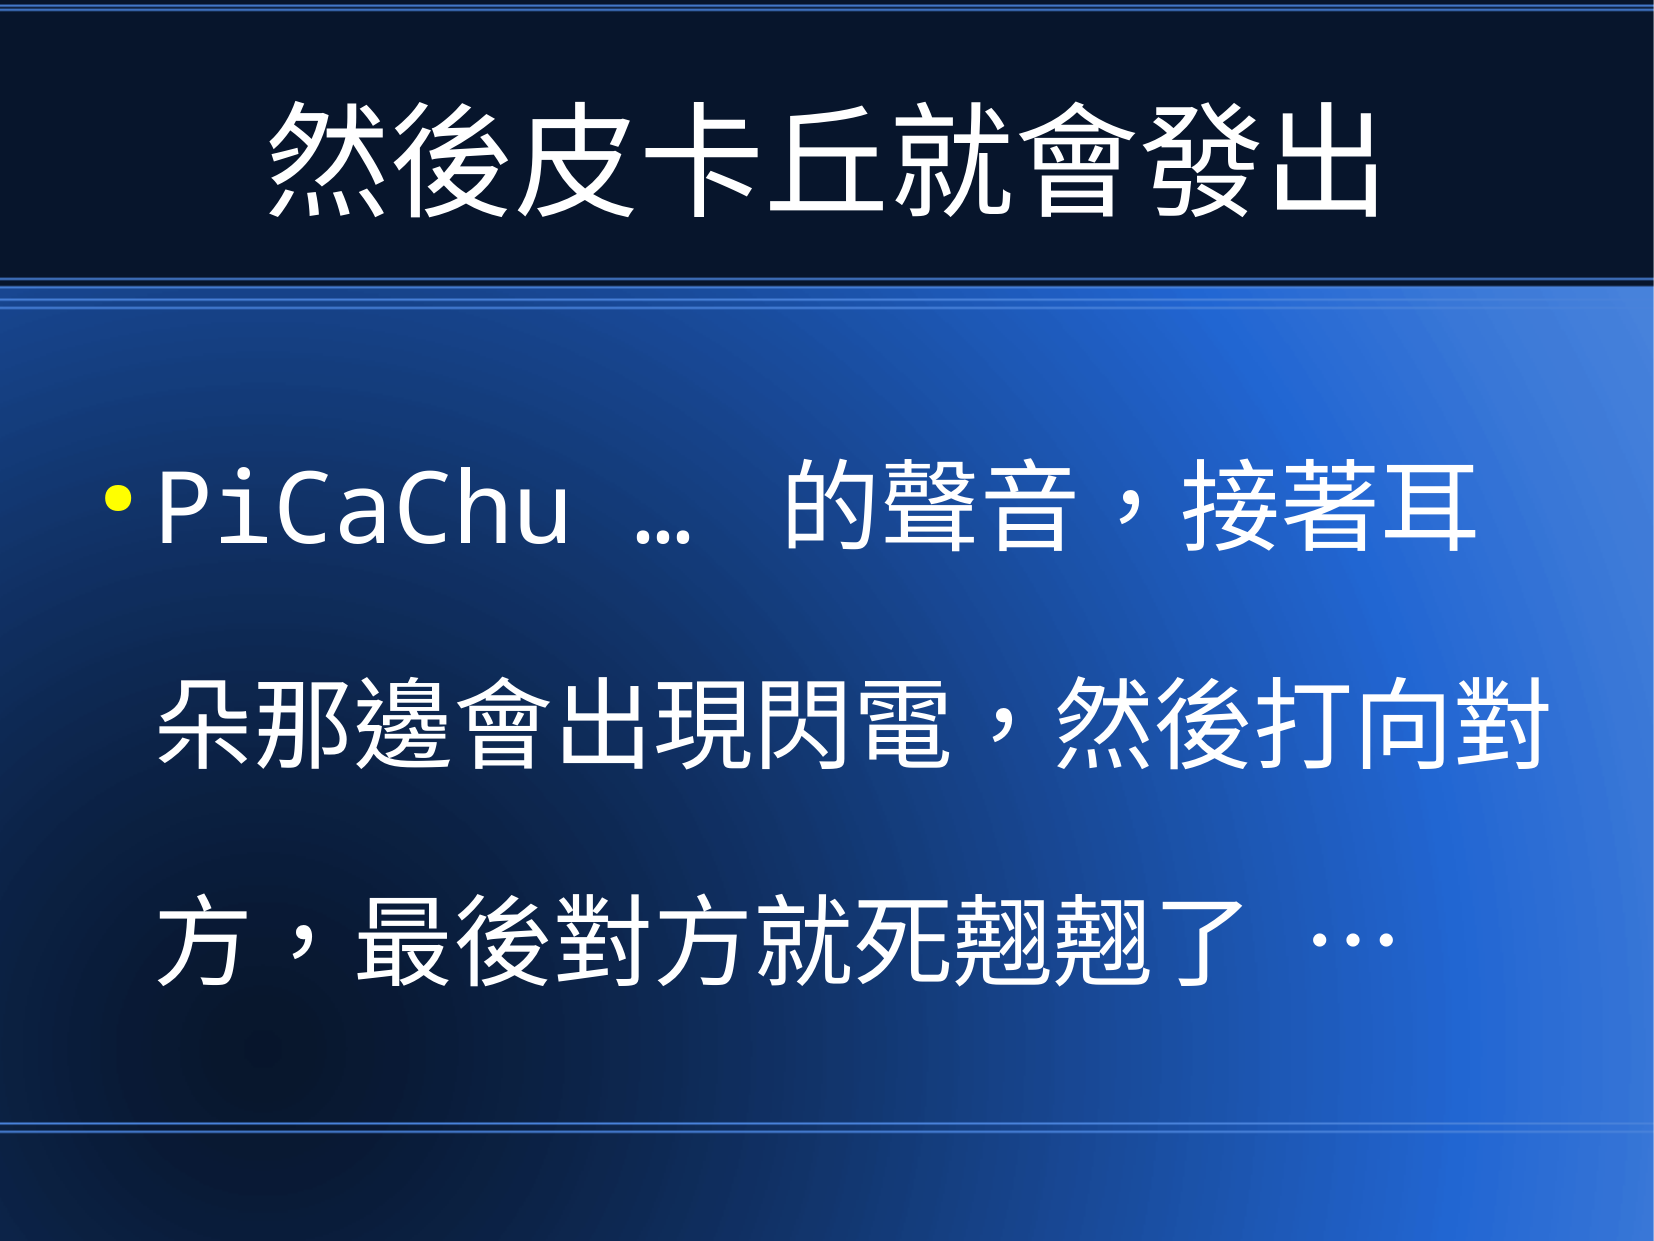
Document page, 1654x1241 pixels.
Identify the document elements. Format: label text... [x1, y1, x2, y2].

list PiCaChu … 的聲音，接著耳朵那邊會出現閃電，然後打向對方，最後對方就死翹翹了 … [82, 355, 1571, 1241]
title 然後皮卡丘就會發出 [82, 49, 1571, 257]
picture [0, 0, 1654, 1241]
